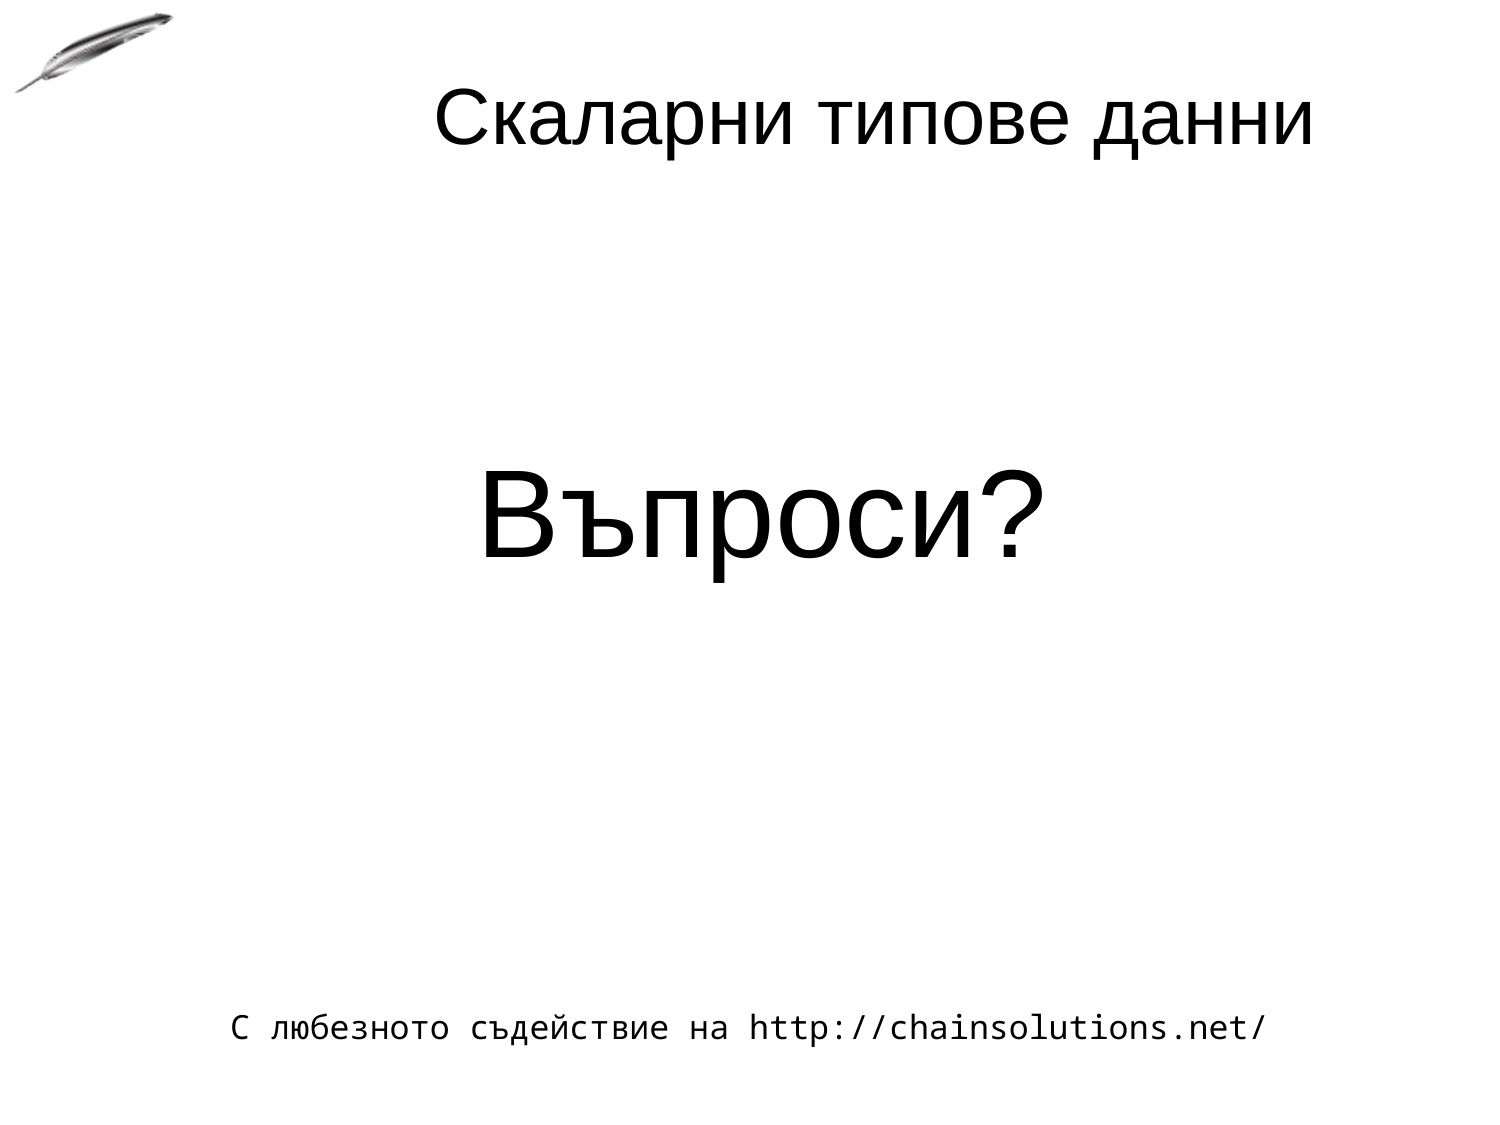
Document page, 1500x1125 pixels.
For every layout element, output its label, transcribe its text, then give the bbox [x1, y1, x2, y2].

picture [11, 11, 179, 95]
list Въпроси? [383, 444, 1140, 646]
title Скаларни типове данни [419, 42, 1459, 192]
text_box С любезното съдействие на http://chainsolutions.net/ [215, 994, 1285, 1049]
